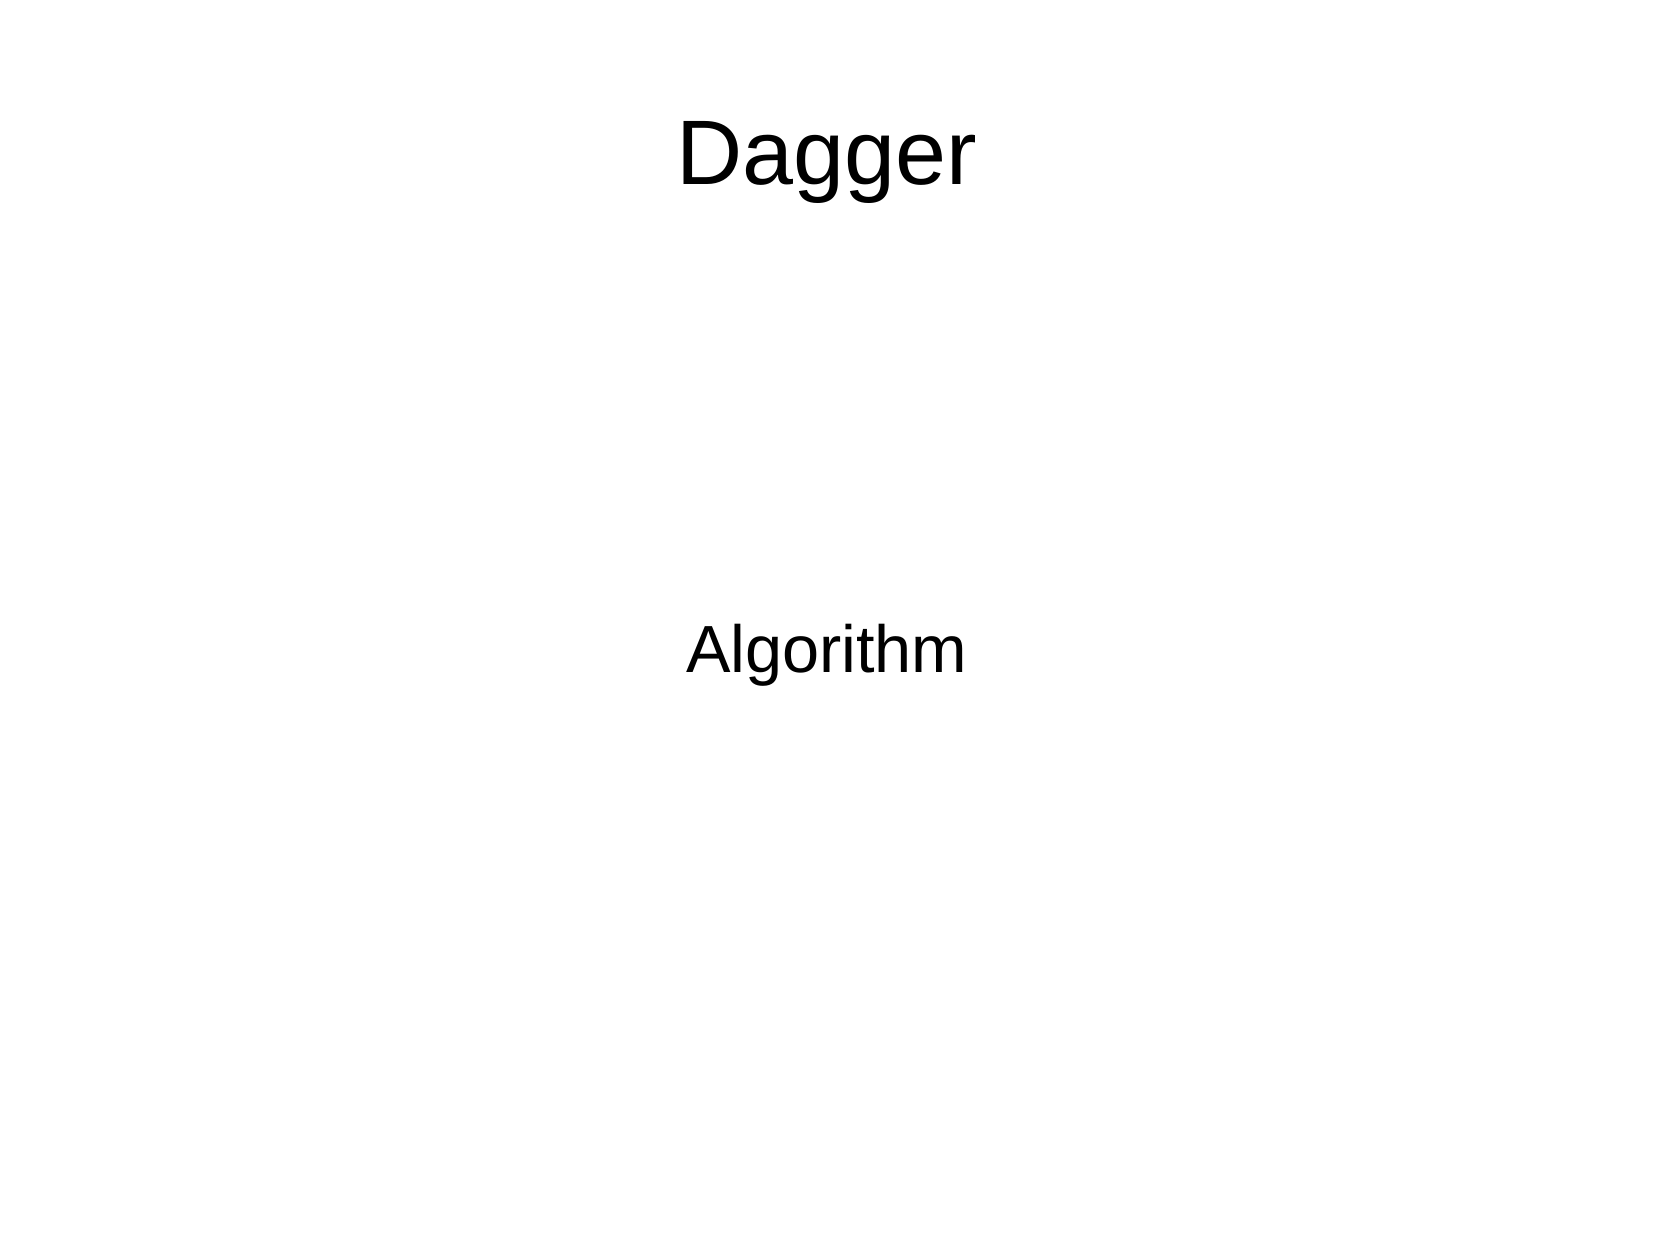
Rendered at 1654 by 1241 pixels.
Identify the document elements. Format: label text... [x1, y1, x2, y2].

title Dagger [82, 49, 1571, 257]
subtitle Algorithm [82, 290, 1571, 1010]
